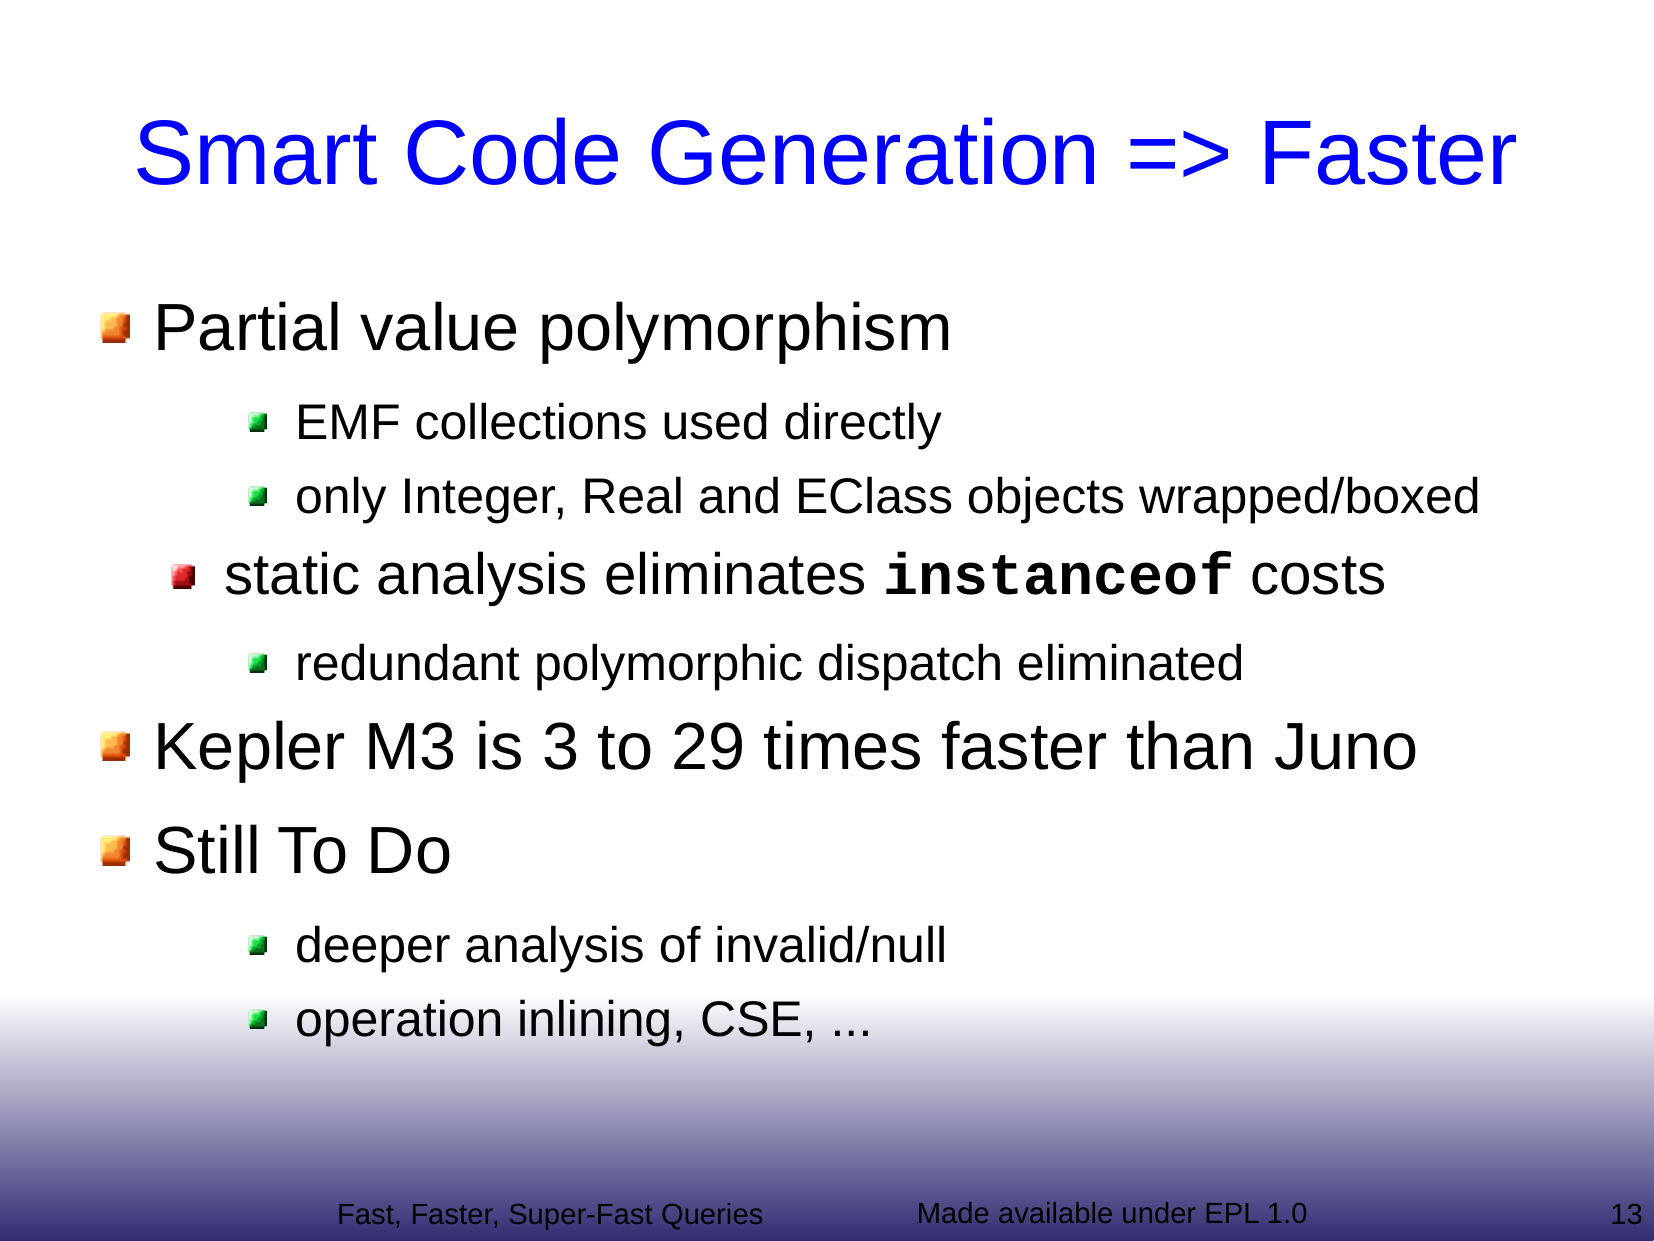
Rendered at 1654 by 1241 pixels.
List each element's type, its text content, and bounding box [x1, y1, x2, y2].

list Partial value polymorphism EMF collections used directly only Integer, Real and EClass objects wrapped/boxed static analysis eliminates instanceof costs redundant polymorphic dispatch eliminated Kepler M3 is 3 to 29 times faster than Juno Still To Do deeper analysis of invalid/null operation inlining, CSE, ... [82, 290, 1571, 1109]
title Smart Code Generation => Faster [82, 49, 1571, 257]
